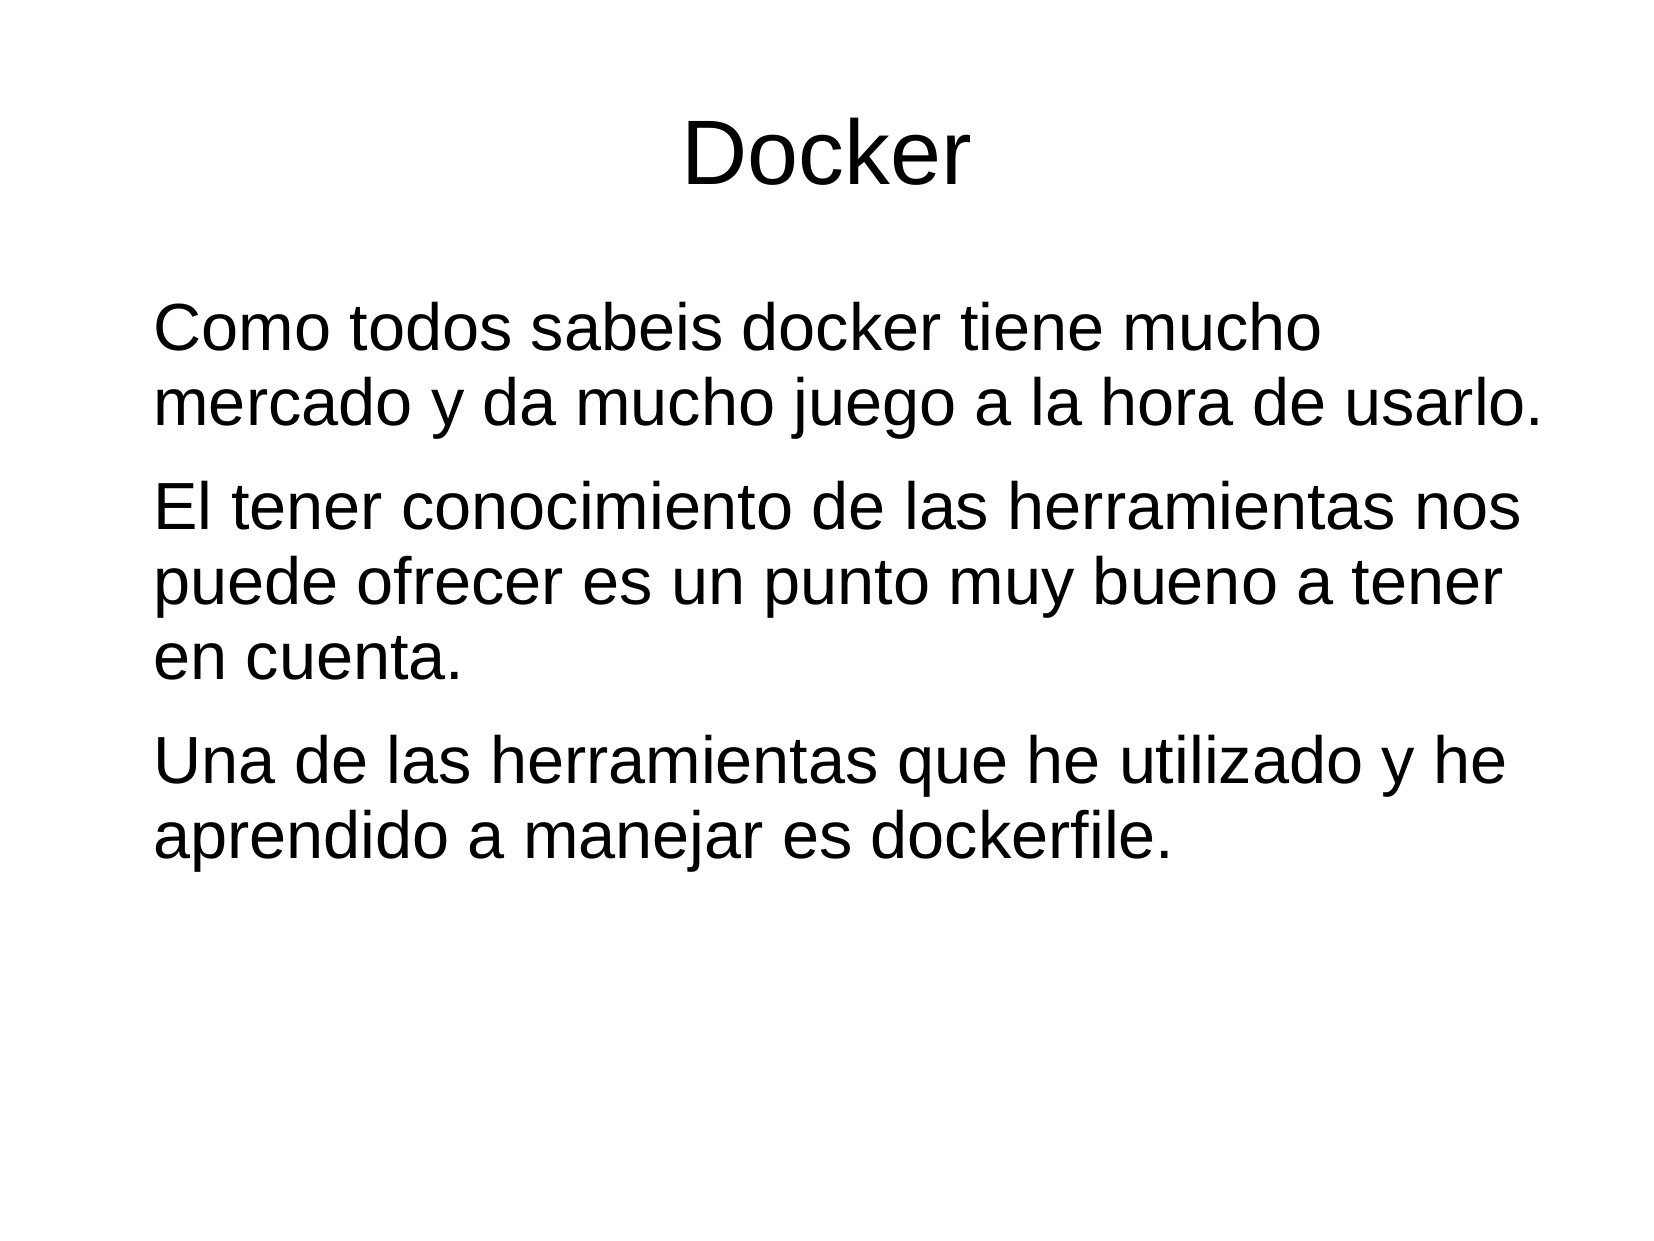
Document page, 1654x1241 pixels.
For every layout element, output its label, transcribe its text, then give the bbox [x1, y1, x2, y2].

list Como todos sabeis docker tiene mucho mercado y da mucho juego a la hora de usarlo. El tener conocimiento de las herramientas nos puede ofrecer es un punto muy bueno a tener en cuenta. Una de las herramientas que he utilizado y he aprendido a manejar es dockerfile. [82, 290, 1571, 1109]
title Docker [82, 49, 1571, 257]
